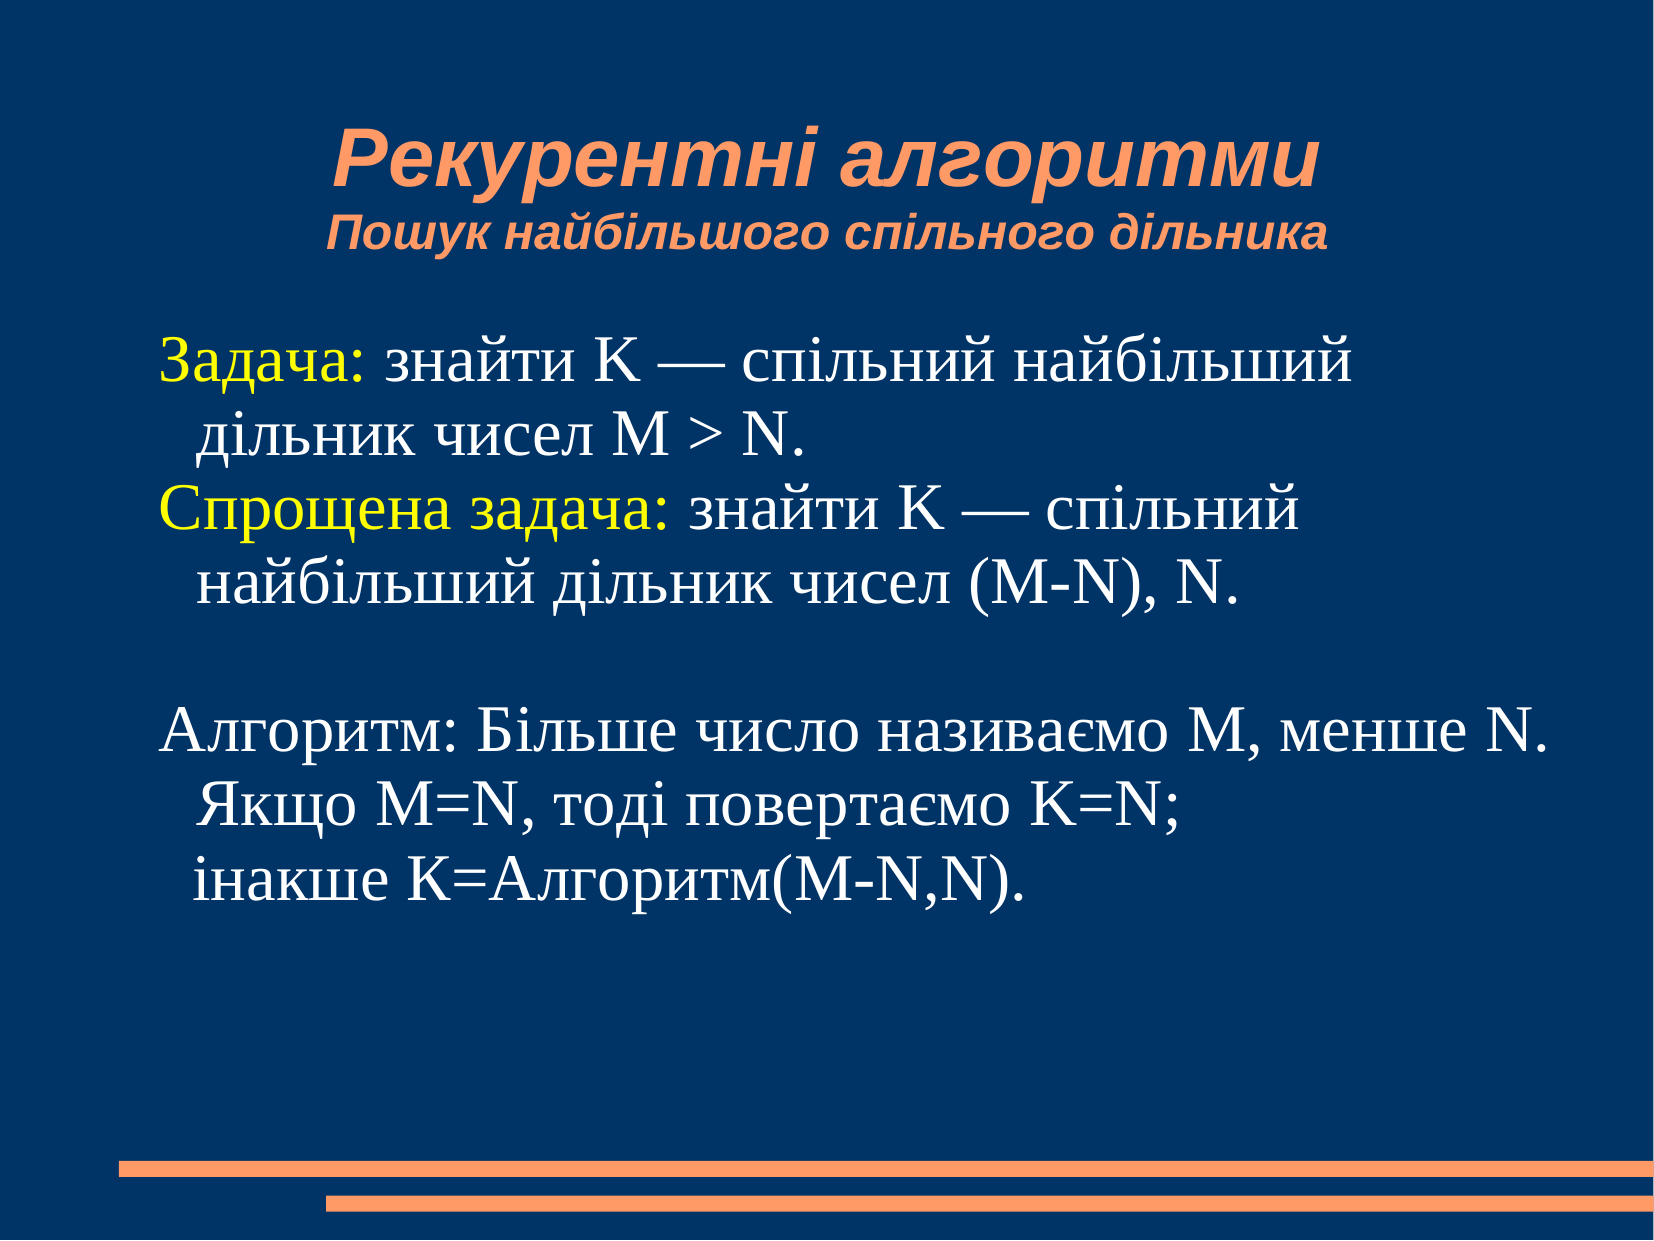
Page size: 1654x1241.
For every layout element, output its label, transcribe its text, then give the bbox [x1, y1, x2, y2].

title Рекурентні алгоритми Пошук найбільшого спільного дільника [121, 46, 1534, 325]
list Задача: знайти K — спільний найбільший дільник чисел M > N. Спрощена задача: знайти K — спільний найбільший дільник чисел (M-N), N. Алгоритм: Більше число називаємо M, менше N. Якщо M=N, тоді повертаємо K=N; інакше К=Алгоритм(M-N,N). [121, 322, 1561, 1132]
